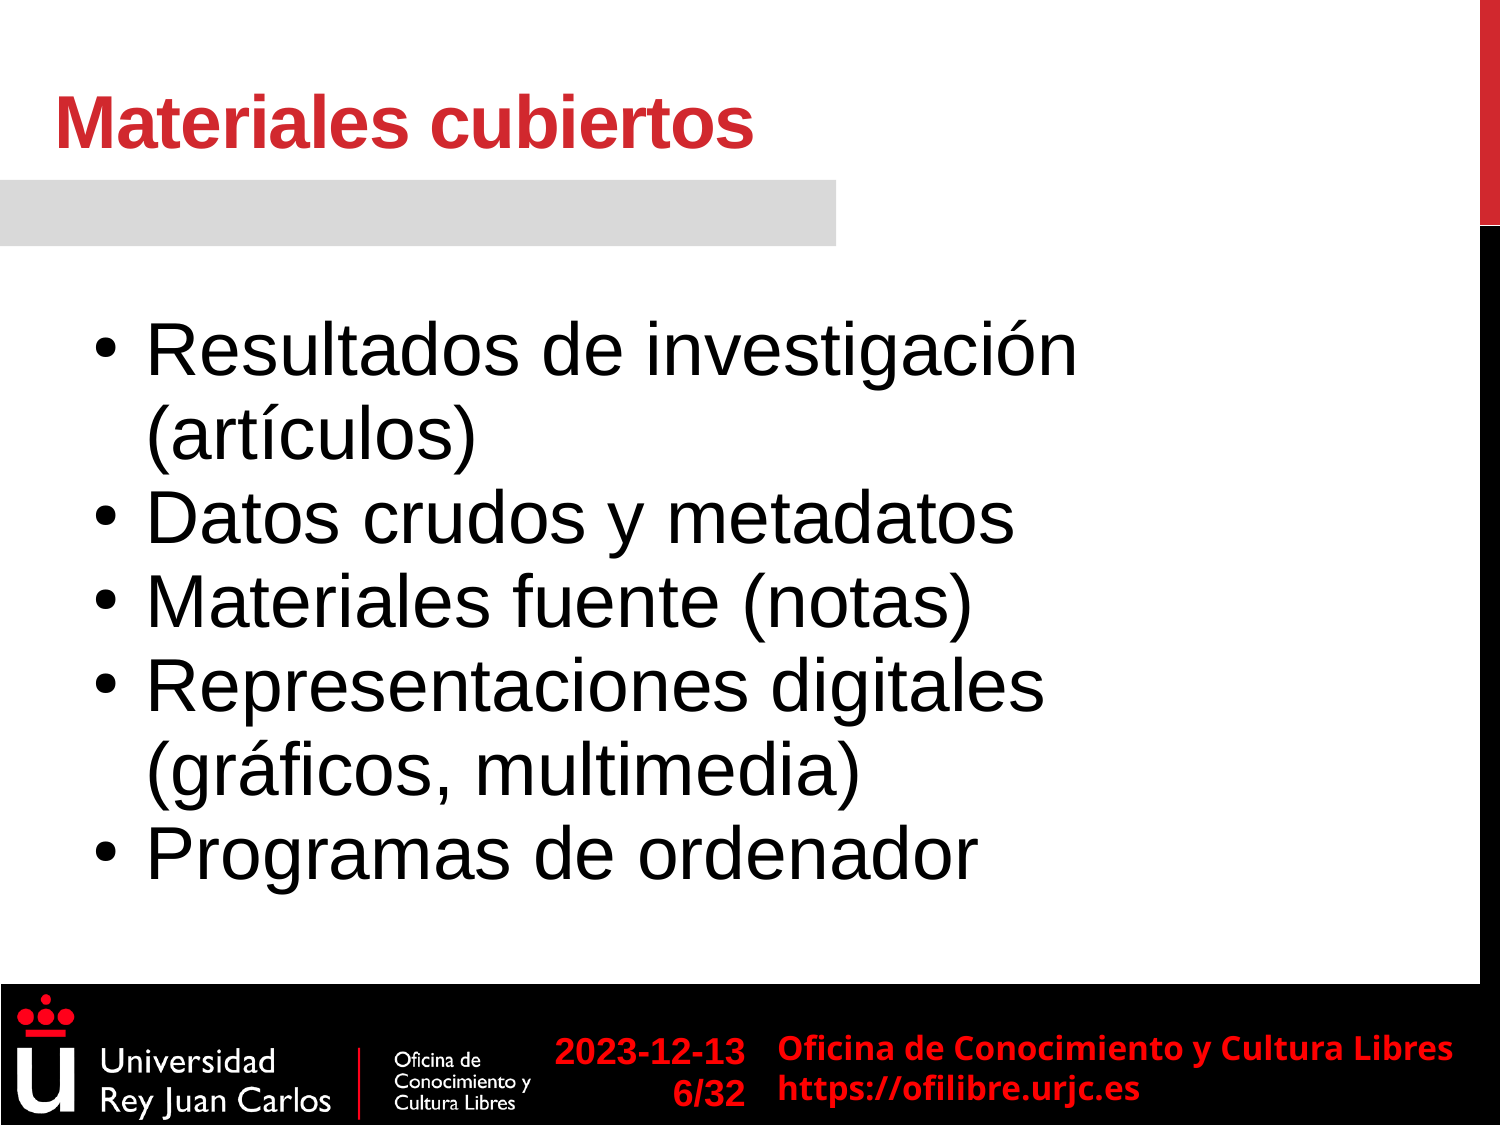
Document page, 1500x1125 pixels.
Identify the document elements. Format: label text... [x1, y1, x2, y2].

picture [17, 994, 531, 1120]
title [75, 7, 1425, 196]
text_box Materiales cubiertos [39, 24, 1366, 172]
text_box Resultados de investigación (artículos) Datos crudos y metadatos Materiales fuente (notas) Representaciones digitales (gráficos, multimedia) Programas de ordenador [60, 299, 1254, 903]
